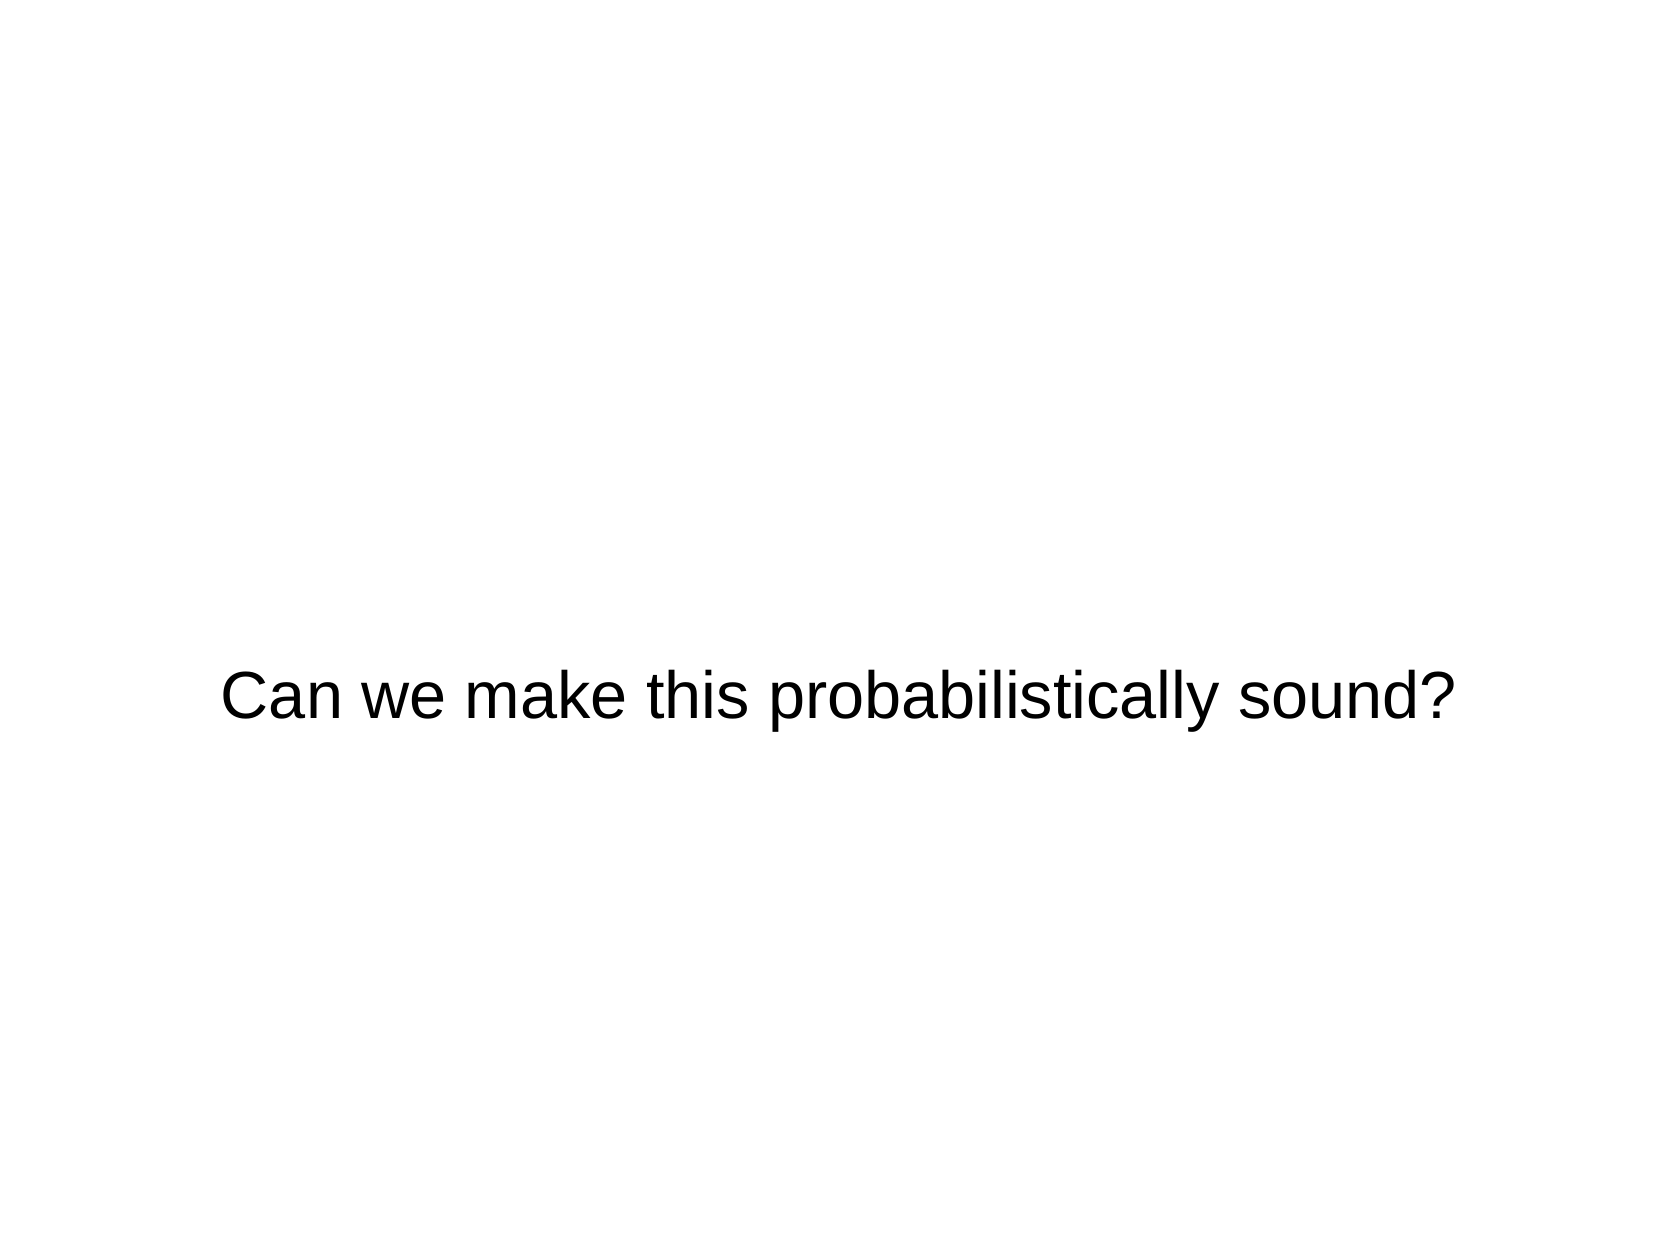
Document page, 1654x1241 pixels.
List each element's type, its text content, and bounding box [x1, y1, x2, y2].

subtitle Can we make this probabilistically sound? [25, 233, 1654, 1158]
